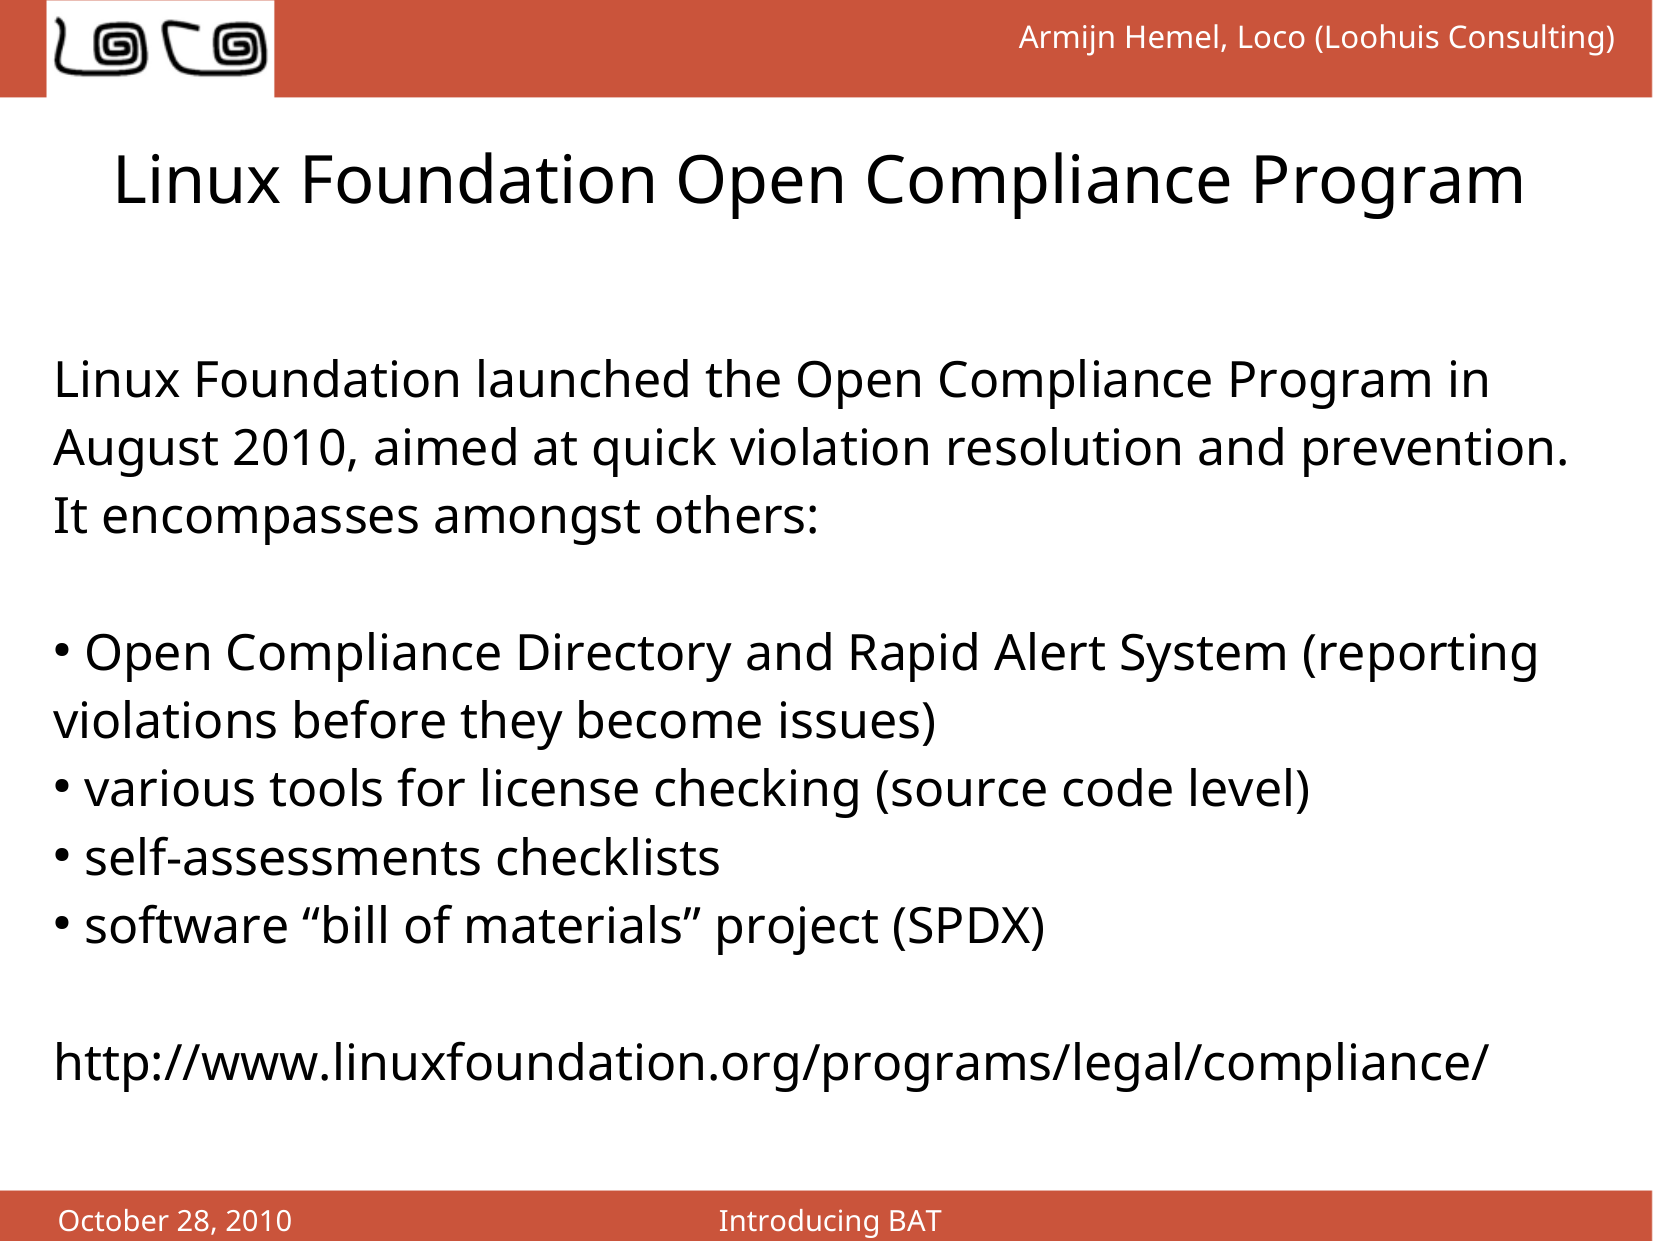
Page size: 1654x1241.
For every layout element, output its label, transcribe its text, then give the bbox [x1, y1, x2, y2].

title Linux Foundation Open Compliance Program [47, 125, 1595, 229]
subtitle Linux Foundation launched the Open Compliance Program in August 2010, aimed at quick violation resolution and prevention. It encompasses amongst others: Open Compliance Directory and Rapid Alert System (reporting violations before they become issues) various tools for license checking (source code level) self-assessments checklists software “bill of materials” project (SPDX) http://www.linuxfoundation.org/programs/legal/compliance/ [53, 265, 1595, 1173]
picture [0, 0, 1654, 1241]
